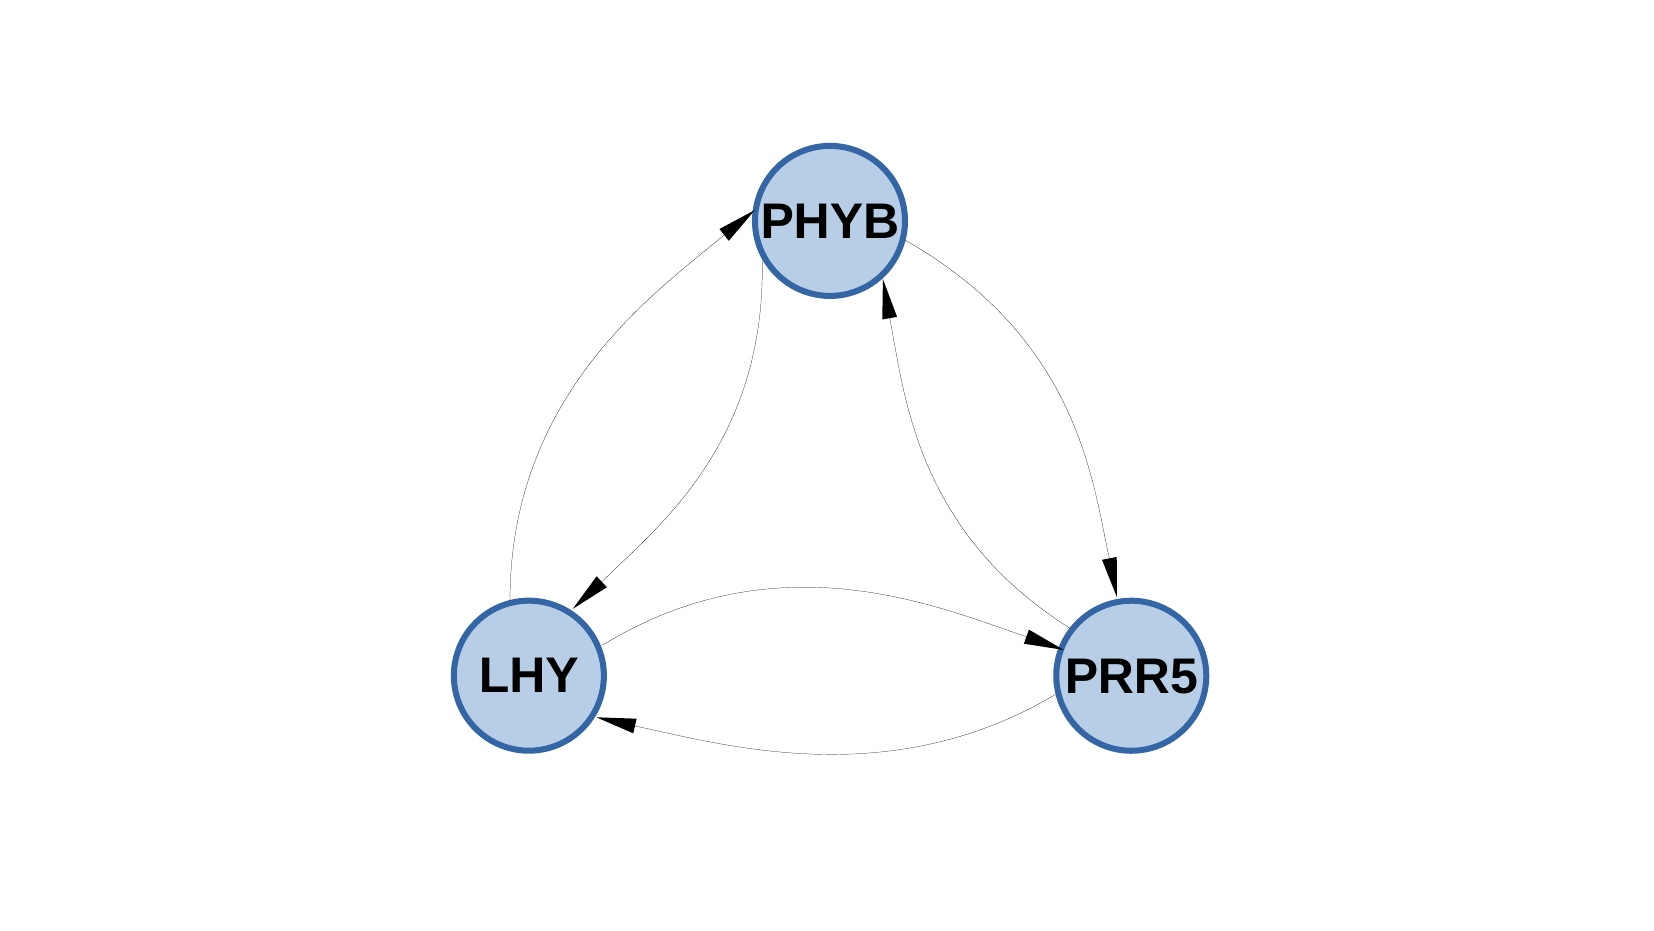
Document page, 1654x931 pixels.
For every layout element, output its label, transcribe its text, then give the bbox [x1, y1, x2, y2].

text_box LHY [453, 600, 604, 751]
text_box PRR5 [1056, 600, 1207, 751]
text_box PHYB [754, 145, 906, 296]
